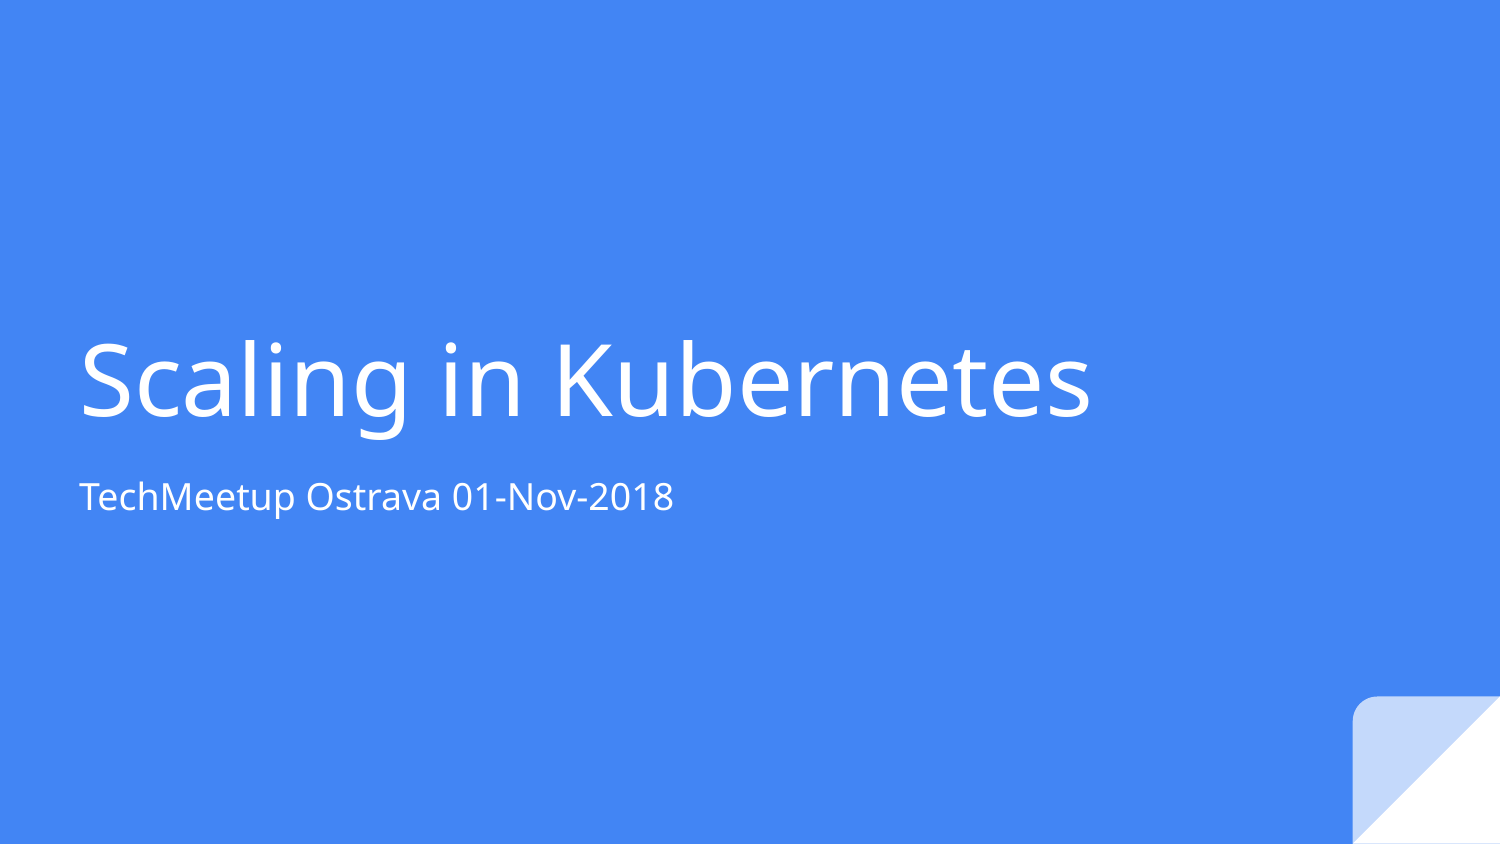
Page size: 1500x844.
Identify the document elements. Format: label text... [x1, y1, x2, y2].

subtitle TechMeetup Ostrava 01-Nov-2018 [64, 457, 1413, 529]
title Scaling in Kubernetes [64, 298, 1413, 452]
